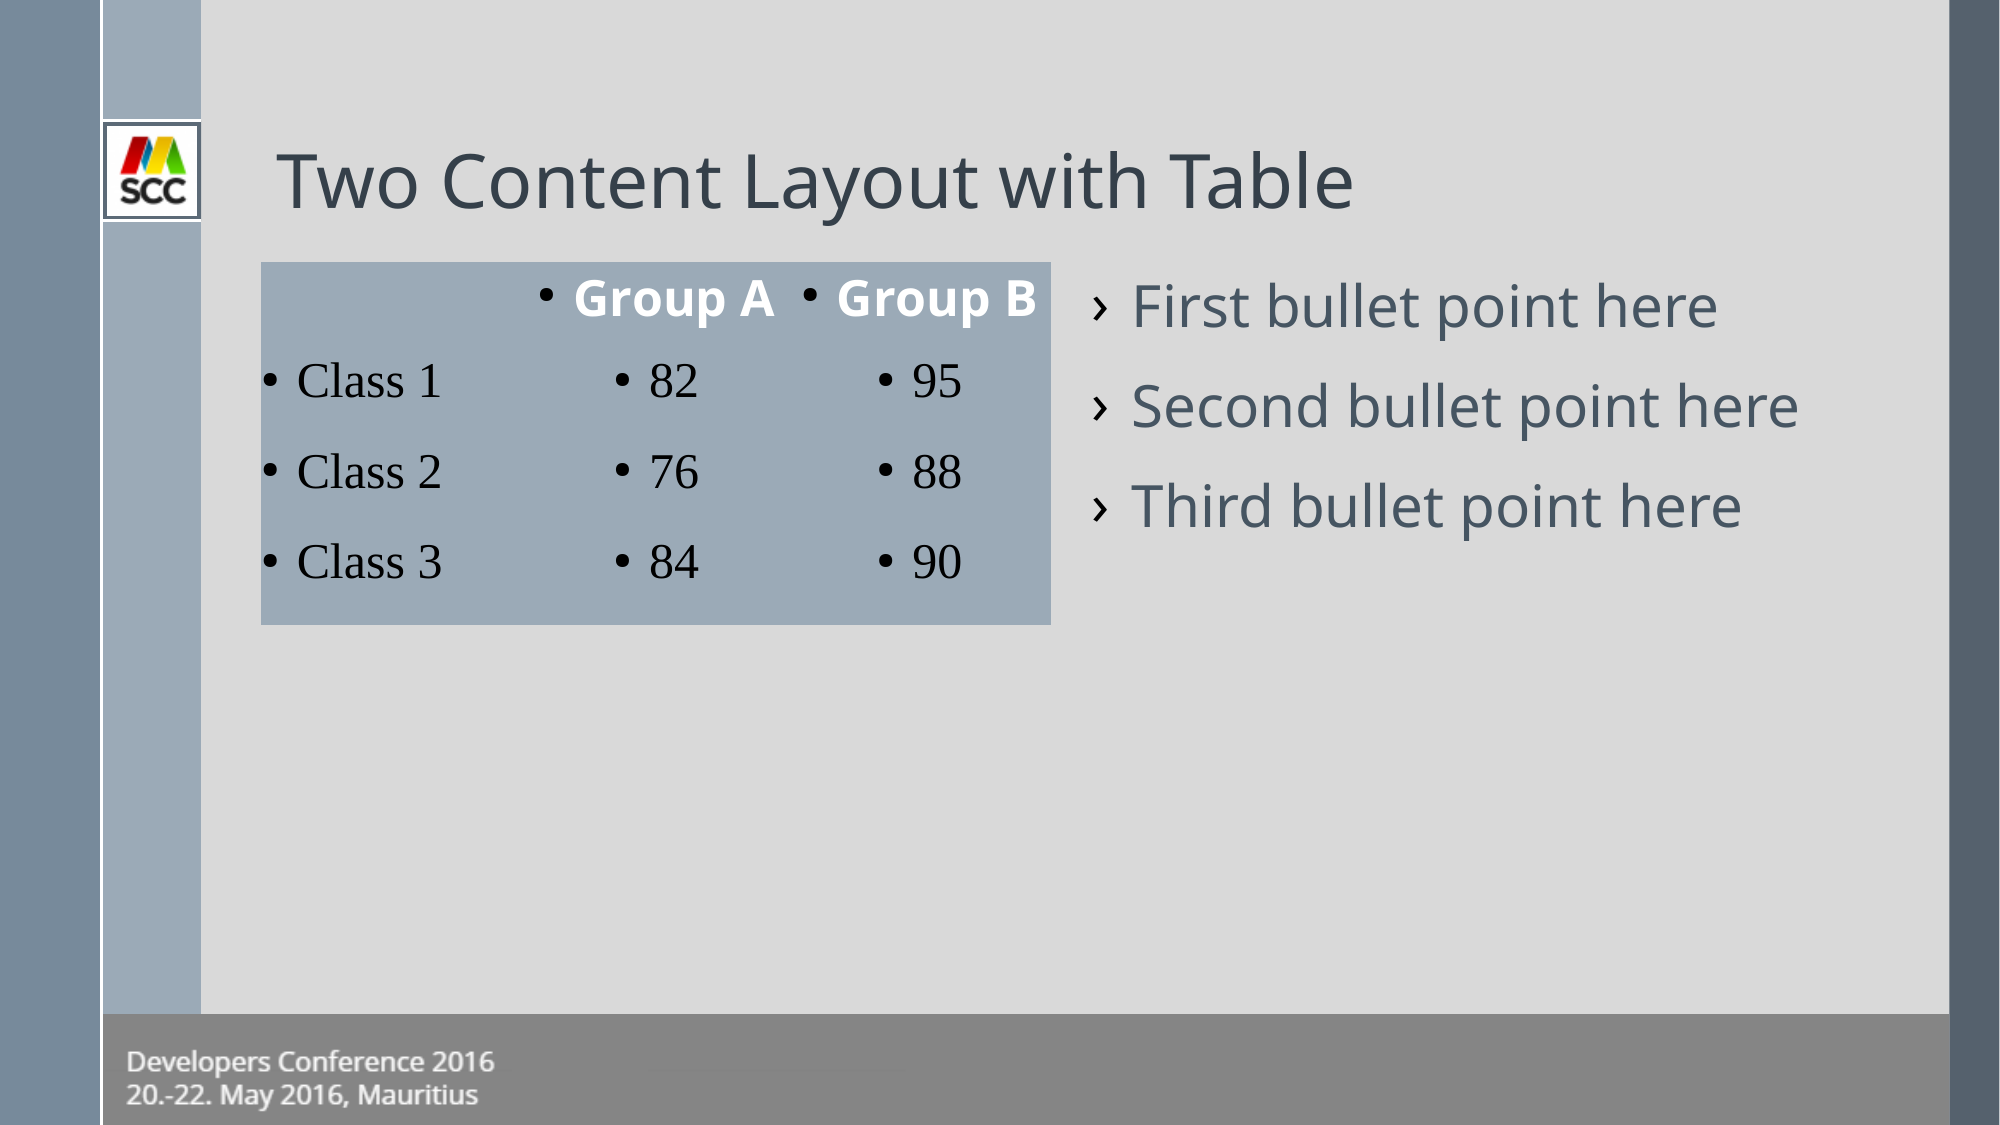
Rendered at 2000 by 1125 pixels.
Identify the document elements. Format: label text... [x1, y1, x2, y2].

table_cell 84 [525, 534, 788, 625]
table_cell 82 [525, 353, 788, 444]
table_header Group A [525, 262, 788, 353]
table_header [261, 262, 525, 353]
table_cell Class 2 [261, 444, 525, 534]
list First bullet point here Second bullet point here Third bullet point here [1076, 262, 1867, 1013]
table_header Group B [788, 262, 1051, 353]
table_cell 88 [788, 444, 1051, 534]
table_cell 76 [525, 444, 788, 534]
table_cell 90 [788, 534, 1051, 625]
table_cell 95 [788, 353, 1051, 444]
table_cell Class 3 [261, 534, 525, 625]
table_cell Class 1 [261, 353, 525, 444]
title Two Content Layout with Table [261, 29, 1867, 233]
